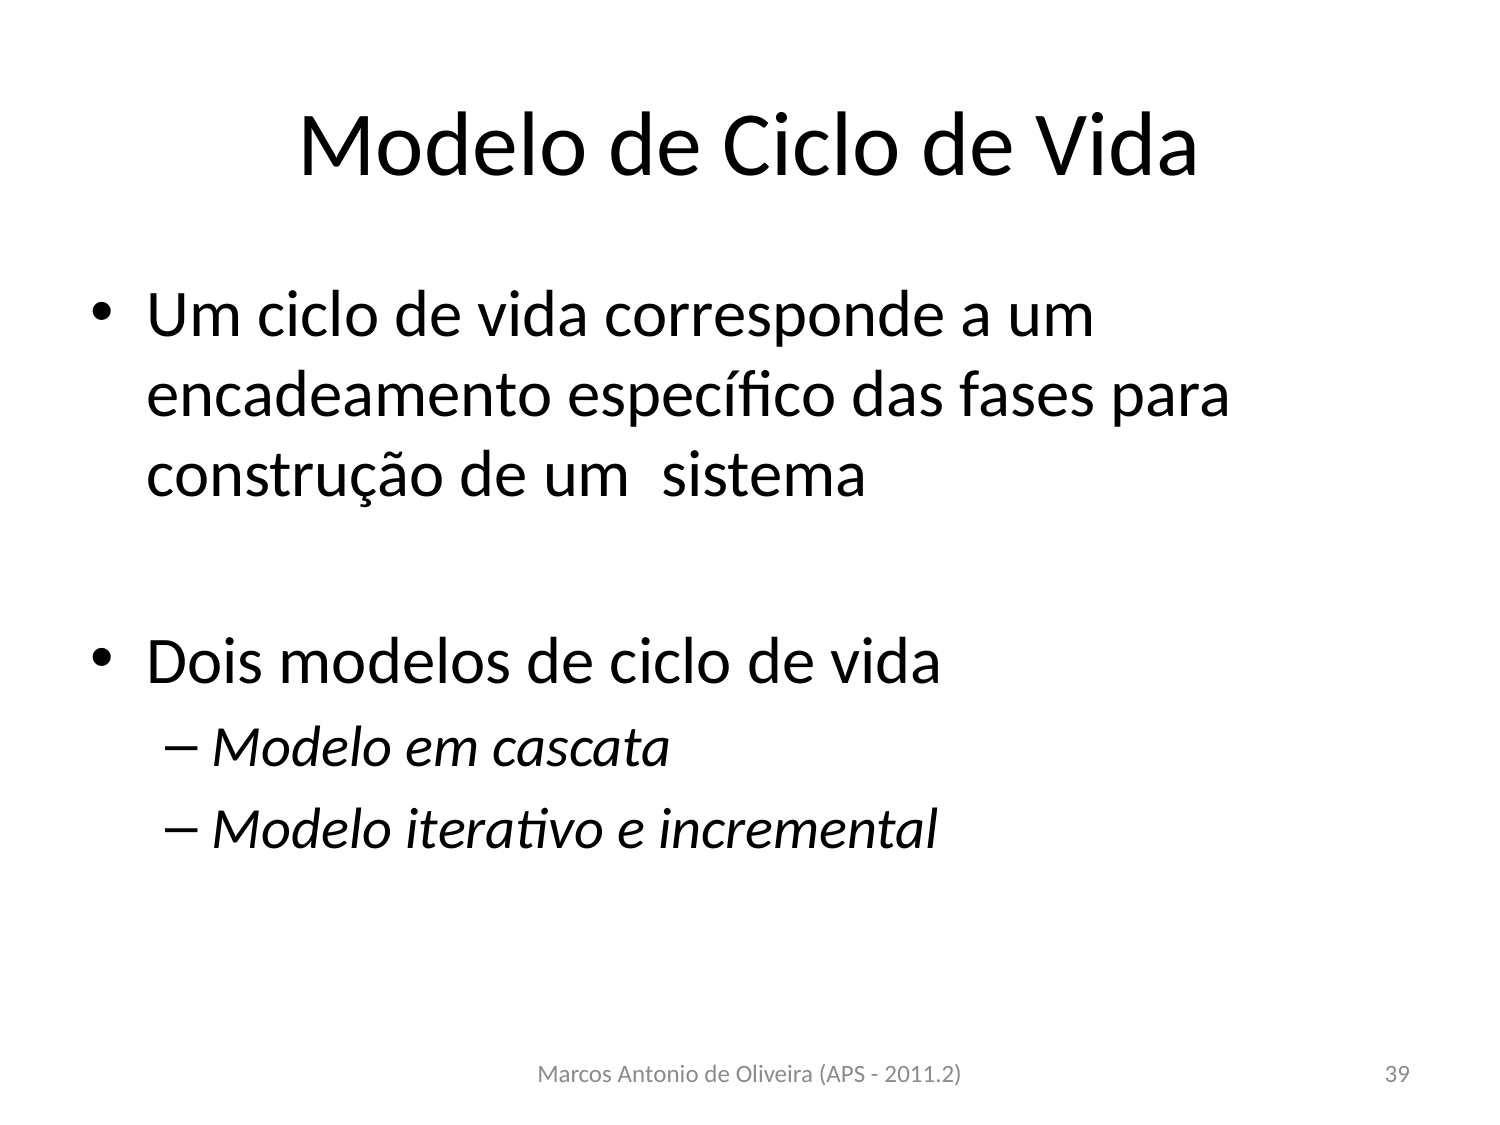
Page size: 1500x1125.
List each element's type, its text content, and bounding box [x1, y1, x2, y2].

slide_number <número> [1074, 1042, 1425, 1103]
list Um ciclo de vida corresponde a um encadeamento específico das fases para construção de um sistema Dois modelos de ciclo de vida Modelo em cascata Modelo iterativo e incremental [75, 262, 1425, 1005]
footer Marcos Antonio de Oliveira (APS - 2011.2) [512, 1042, 988, 1103]
title Modelo de Ciclo de Vida [75, 45, 1425, 233]
